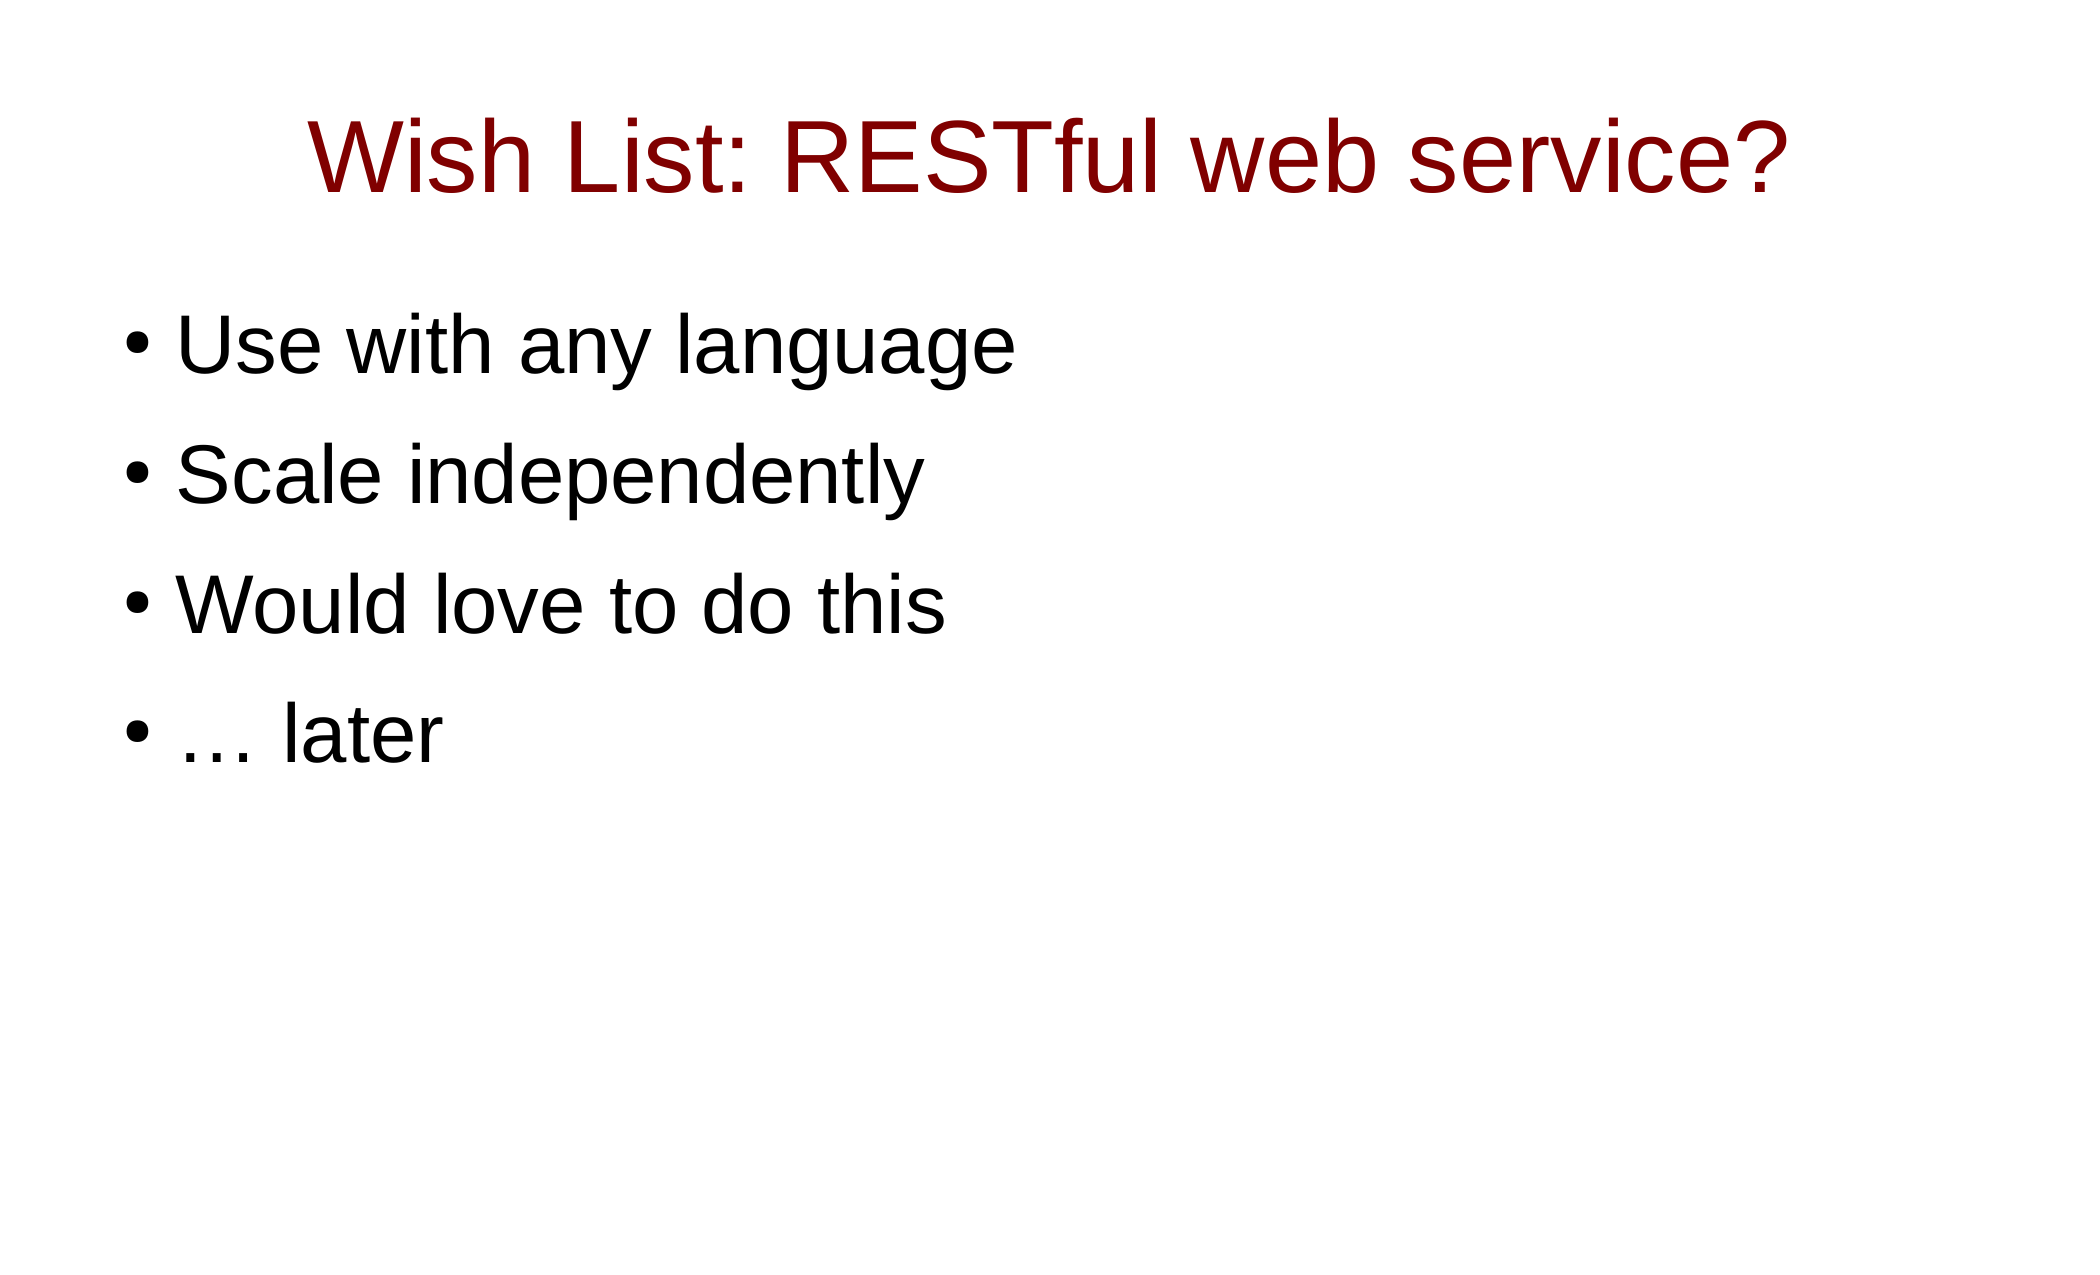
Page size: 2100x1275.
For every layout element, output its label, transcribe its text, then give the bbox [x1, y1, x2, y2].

title Wish List: RESTful web service? [105, 50, 1995, 264]
list Use with any language Scale independently Would love to do this … later [105, 298, 1953, 1038]
